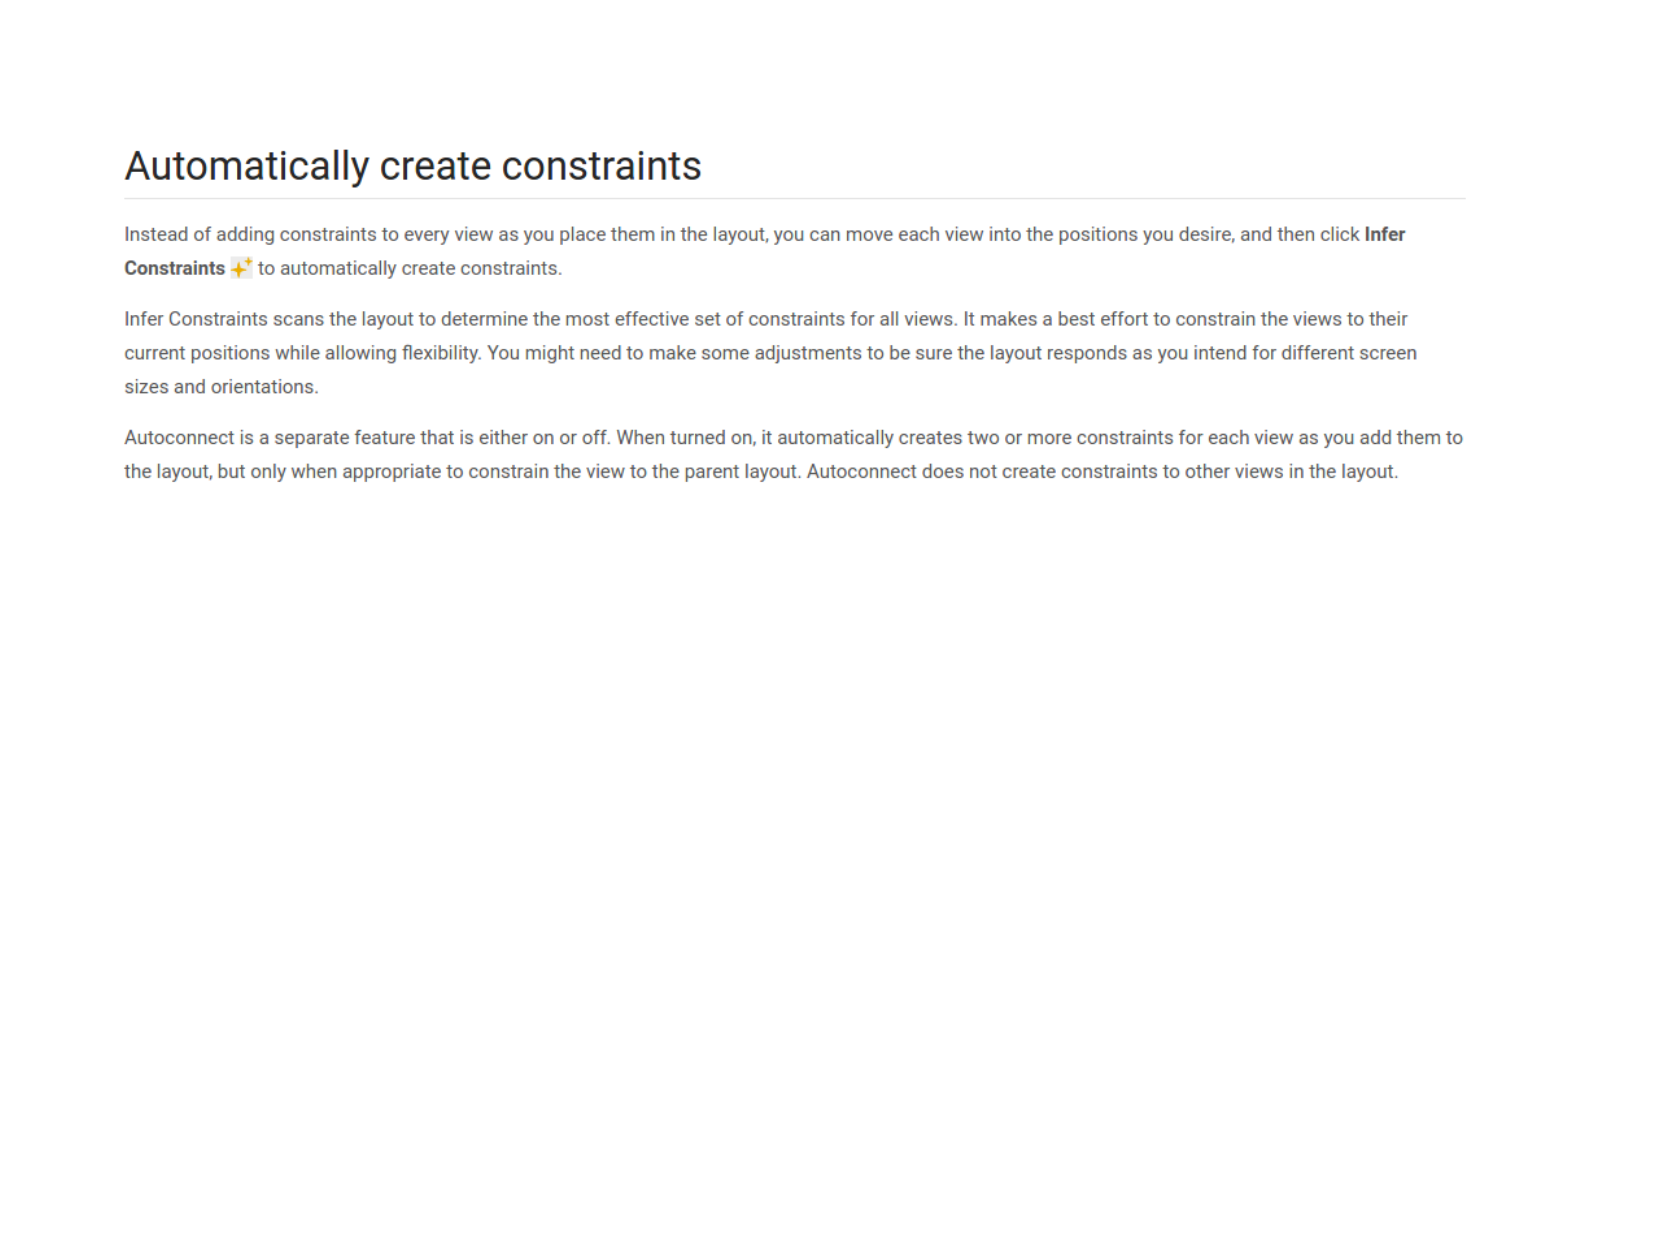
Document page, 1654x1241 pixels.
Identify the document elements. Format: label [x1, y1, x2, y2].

picture [92, 129, 1571, 499]
